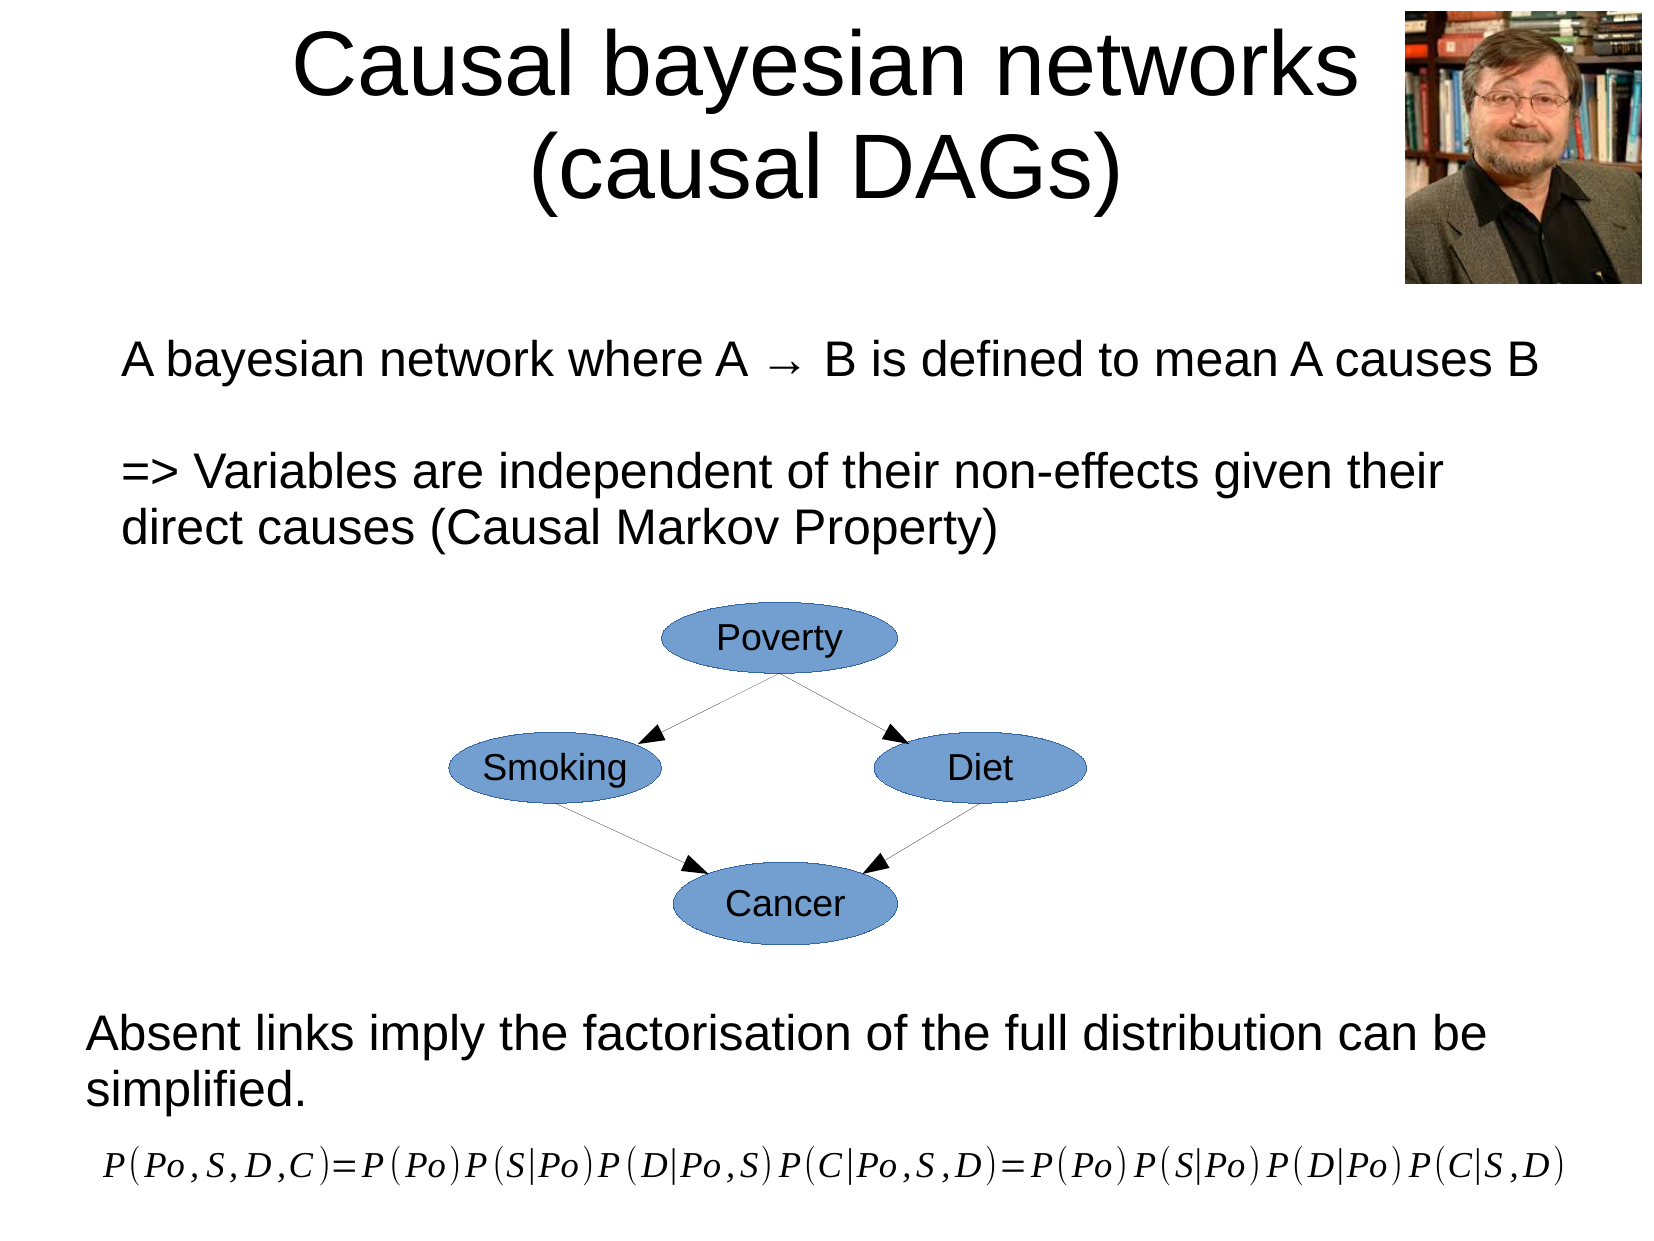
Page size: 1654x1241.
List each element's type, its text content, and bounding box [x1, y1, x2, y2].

chart [91, 1143, 1575, 1188]
text_box Poverty [661, 602, 898, 674]
title Causal bayesian networks (causal DAGs) [82, 11, 1405, 219]
text_box A bayesian network where A → B is defined to mean A causes B => Variables are independent of their non-effects given their direct causes (Causal Markov Property) [106, 324, 1583, 591]
picture [1405, 11, 1642, 284]
text_box Absent links imply the factorisation of the full distribution can be simplified. [70, 986, 1548, 1126]
text_box Diet [874, 732, 1087, 804]
text_box Smoking [448, 732, 662, 804]
text_box Cancer [673, 862, 898, 945]
